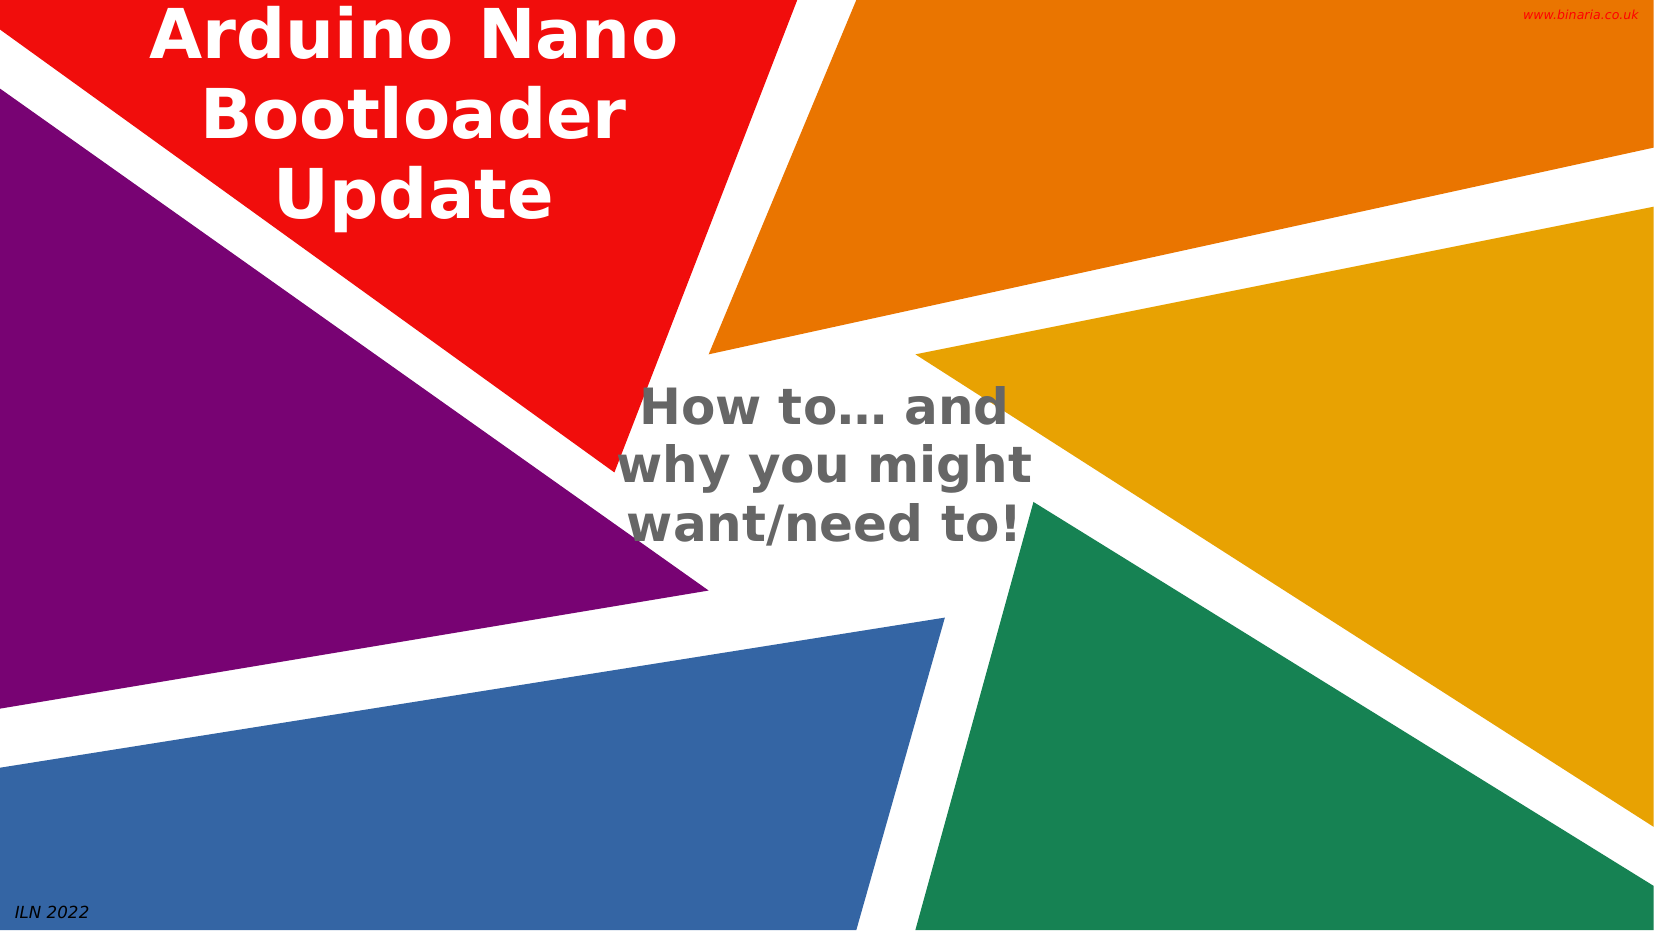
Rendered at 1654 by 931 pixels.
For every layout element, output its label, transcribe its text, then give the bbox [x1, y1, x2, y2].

text_box ILN 2022 [0, 895, 105, 931]
subtitle How to… and why you might want/need to! [614, 313, 1035, 618]
title Arduino Nano Bootloader Update [82, 0, 746, 235]
text_box www.binaria.co.uk [1508, 0, 1654, 30]
